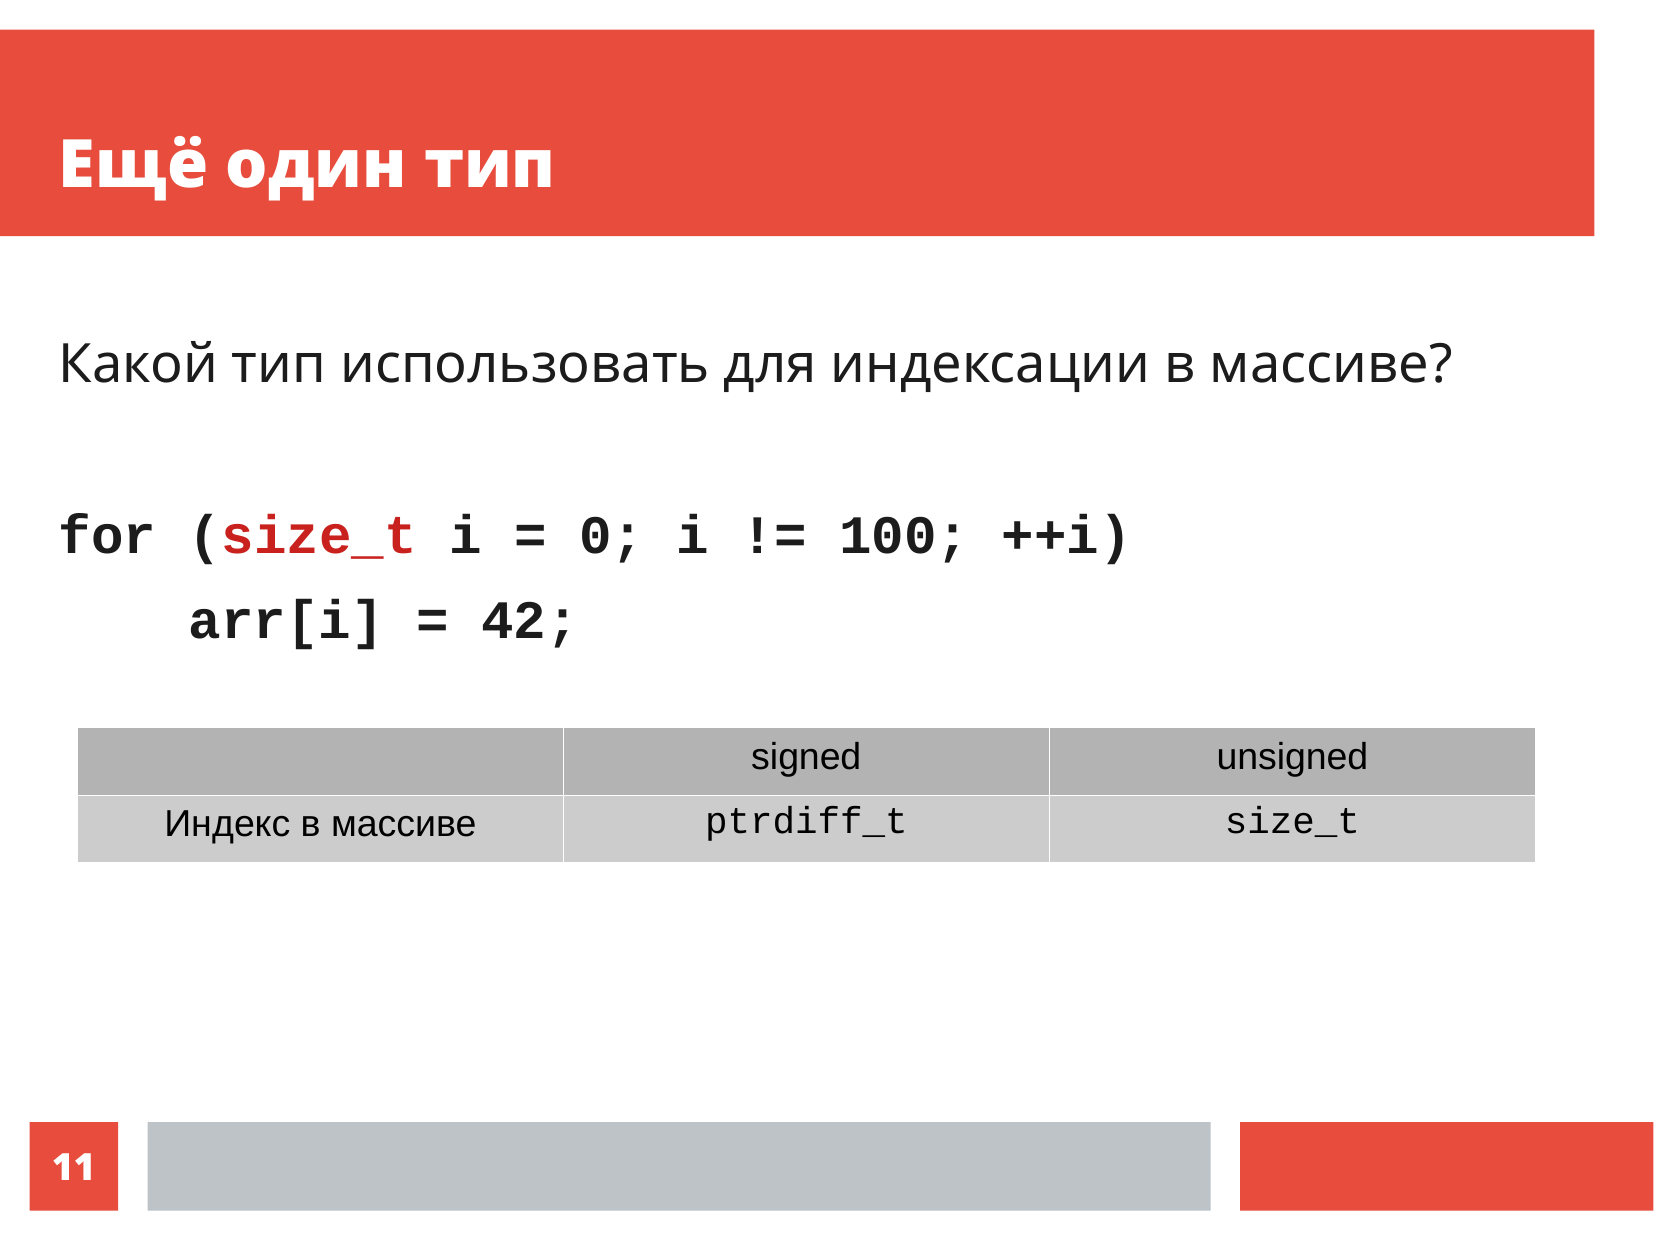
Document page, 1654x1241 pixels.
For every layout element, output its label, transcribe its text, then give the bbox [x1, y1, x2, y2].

table_cell size_t [1050, 796, 1535, 862]
table_cell ptrdiff_t [564, 796, 1049, 862]
list Какой тип использовать для индексации в массиве? for (size_t i = 0; i != 100; ++i) arr[i] = 42; [59, 324, 1565, 1093]
title Ещё один тип [59, 59, 1595, 207]
table_header [78, 728, 563, 795]
table_cell Индекс в массиве [78, 796, 563, 862]
table_header signed [564, 728, 1049, 795]
table_header unsigned [1050, 728, 1535, 795]
